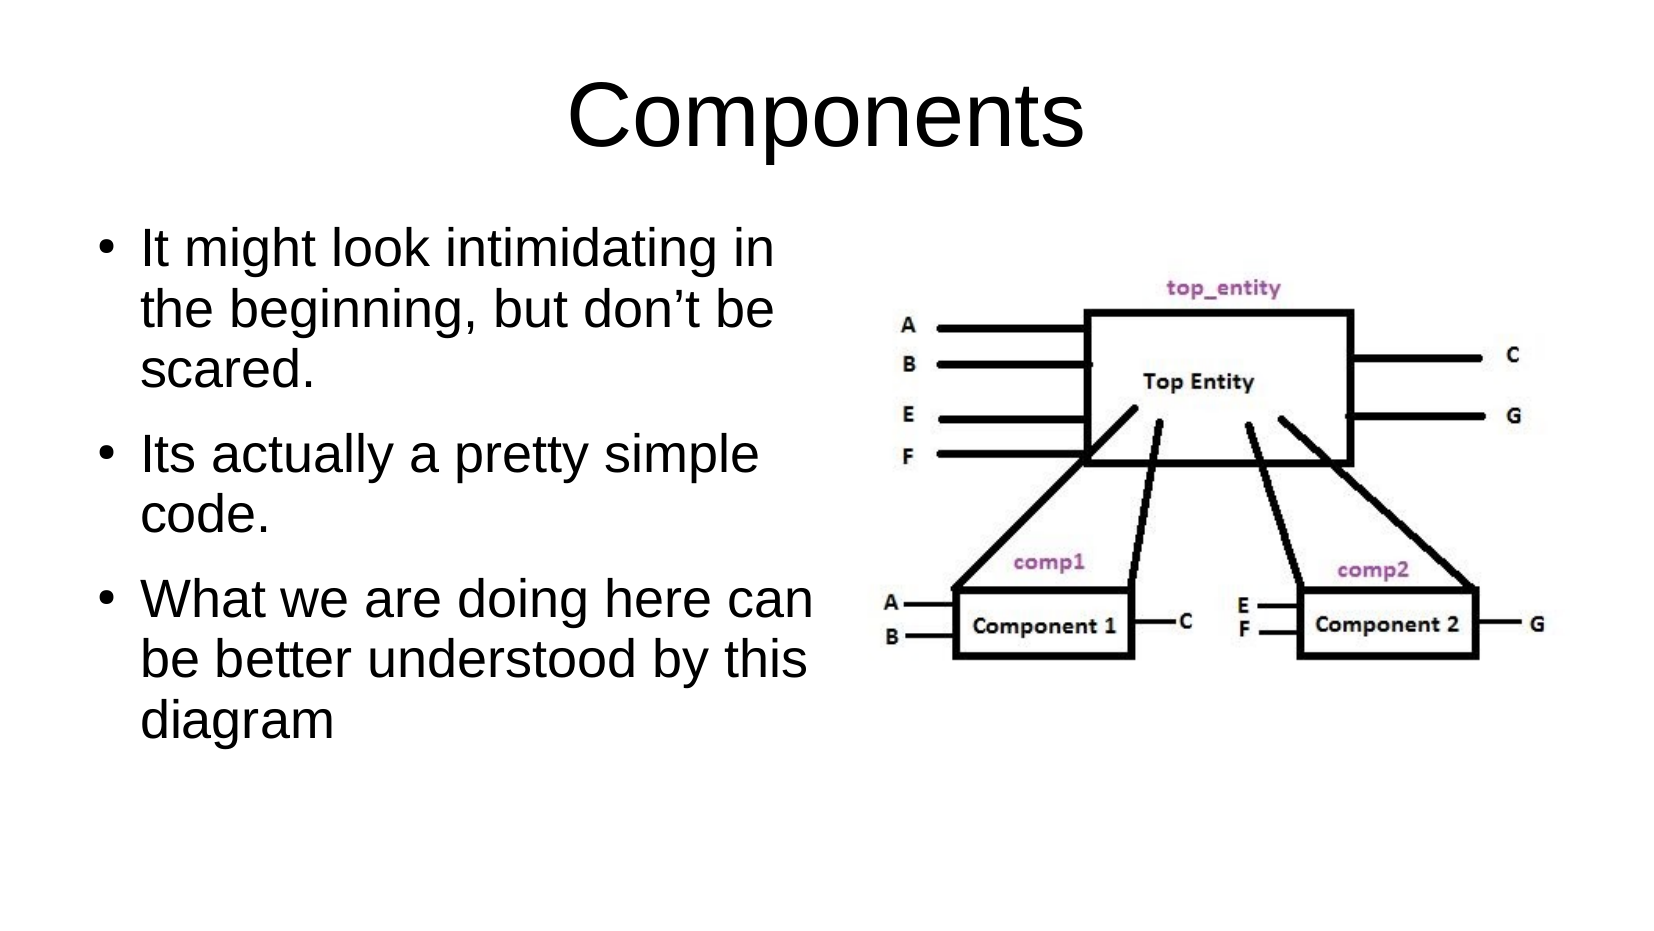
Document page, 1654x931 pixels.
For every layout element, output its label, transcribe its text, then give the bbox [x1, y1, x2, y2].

list It might look intimidating in the beginning, but don’t be scared. Its actually a pretty simple code. What we are doing here can be better understood by this diagram [82, 217, 826, 758]
title Components [82, 37, 1571, 193]
picture [843, 234, 1591, 701]
